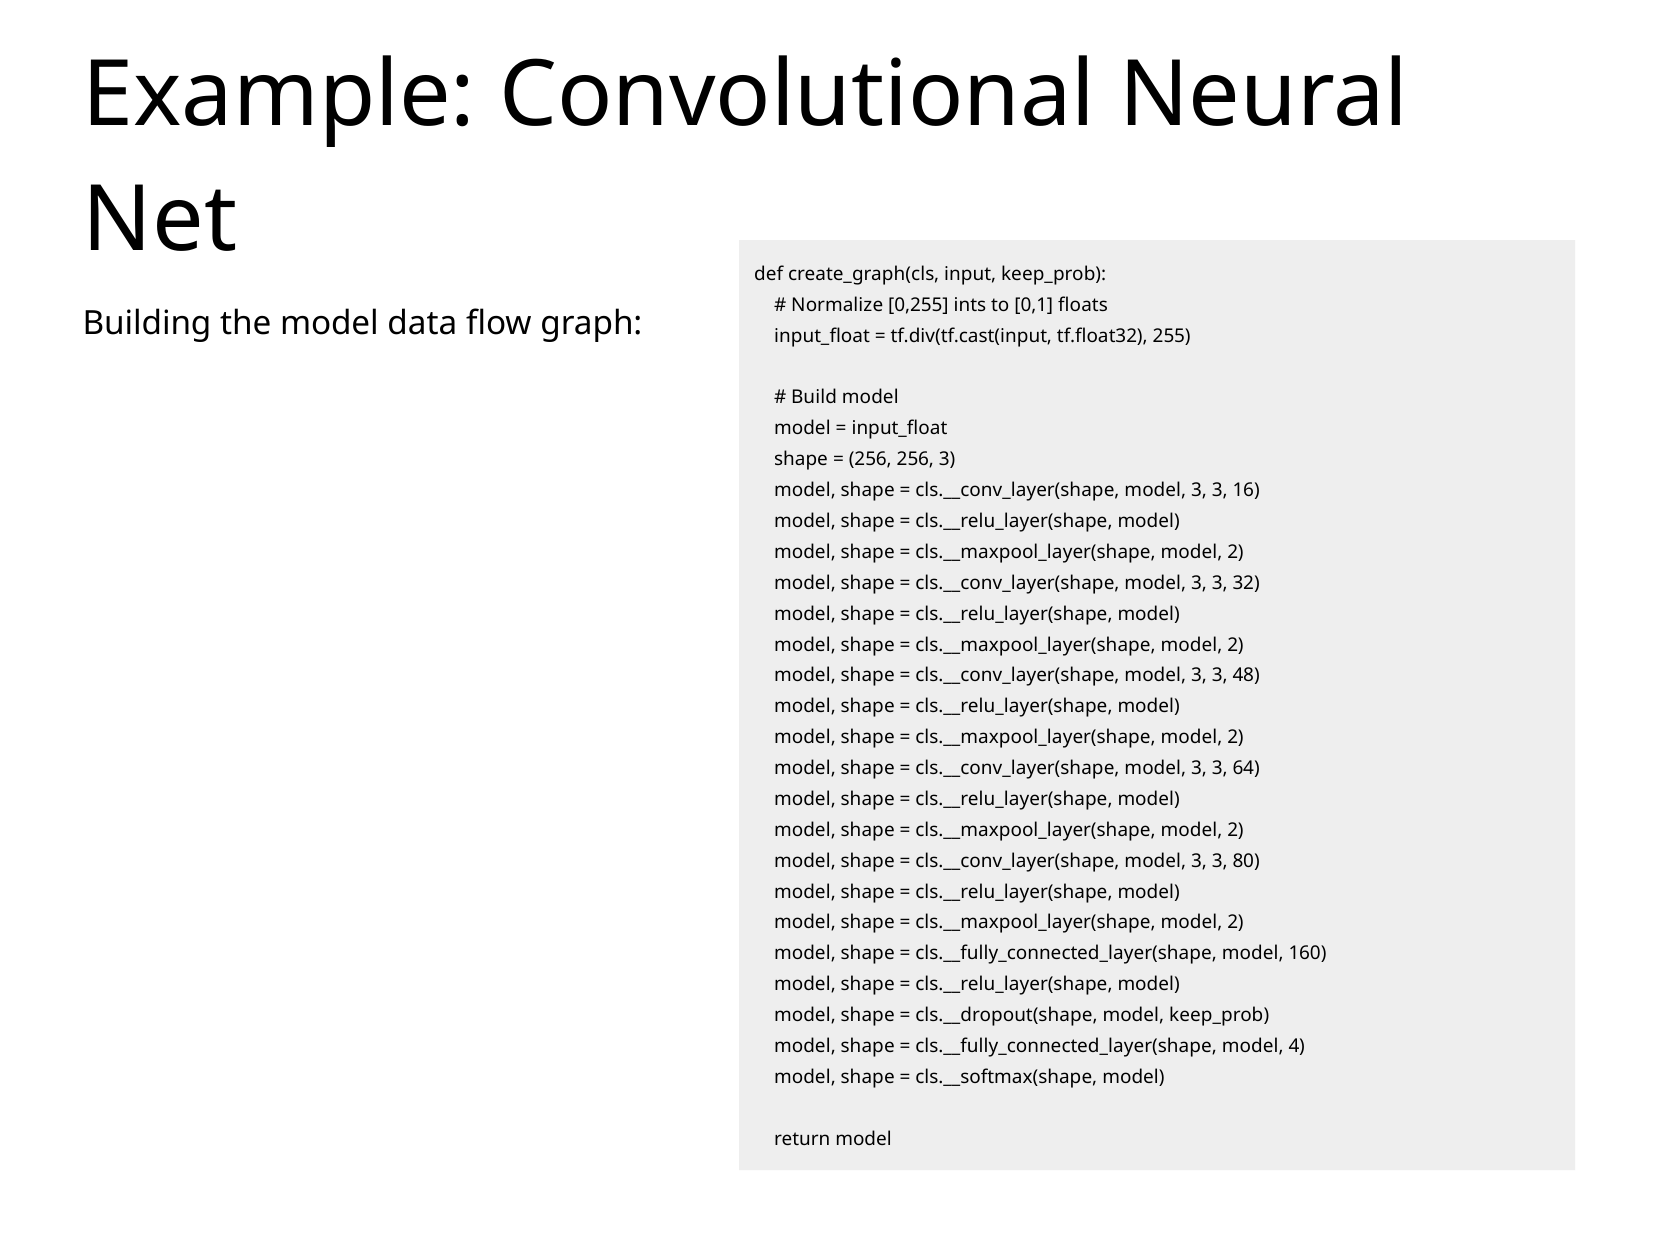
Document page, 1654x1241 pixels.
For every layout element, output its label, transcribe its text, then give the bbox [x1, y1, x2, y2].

list def create_graph(cls, input, keep_prob): # Normalize [0,255] ints to [0,1] floats input_float = tf.div(tf.cast(input, tf.float32), 255) # Build model model = input_float shape = (256, 256, 3) model, shape = cls.__conv_layer(shape, model, 3, 3, 16) model, shape = cls.__relu_layer(shape, model) model, shape = cls.__maxpool_layer(shape, model, 2) model, shape = cls.__conv_layer(shape, model, 3, 3, 32) model, shape = cls.__relu_layer(shape, model) model, shape = cls.__maxpool_layer(shape, model, 2) model, shape = cls.__conv_layer(shape, model, 3, 3, 48) model, shape = cls.__relu_layer(shape, model) model, shape = cls.__maxpool_layer(shape, model, 2) model, shape = cls.__conv_layer(shape, model, 3, 3, 64) model, shape = cls.__relu_layer(shape, model) model, shape = cls.__maxpool_layer(shape, model, 2) model, shape = cls.__conv_layer(shape, model, 3, 3, 80) model, shape = cls.__relu_layer(shape, model) model, shape = cls.__maxpool_layer(shape, model, 2) model, shape = cls.__fully_connected_layer(shape, model, 160) model, shape = cls.__relu_layer(shape, model) model, shape = cls.__dropout(shape, model, keep_prob) model, shape = cls.__fully_connected_layer(shape, model, 4) model, shape = cls.__softmax(shape, model) return model [739, 240, 1576, 1171]
list Building the model data flow graph: [82, 290, 739, 346]
title Example: Convolutional Neural Net [82, 49, 1571, 257]
